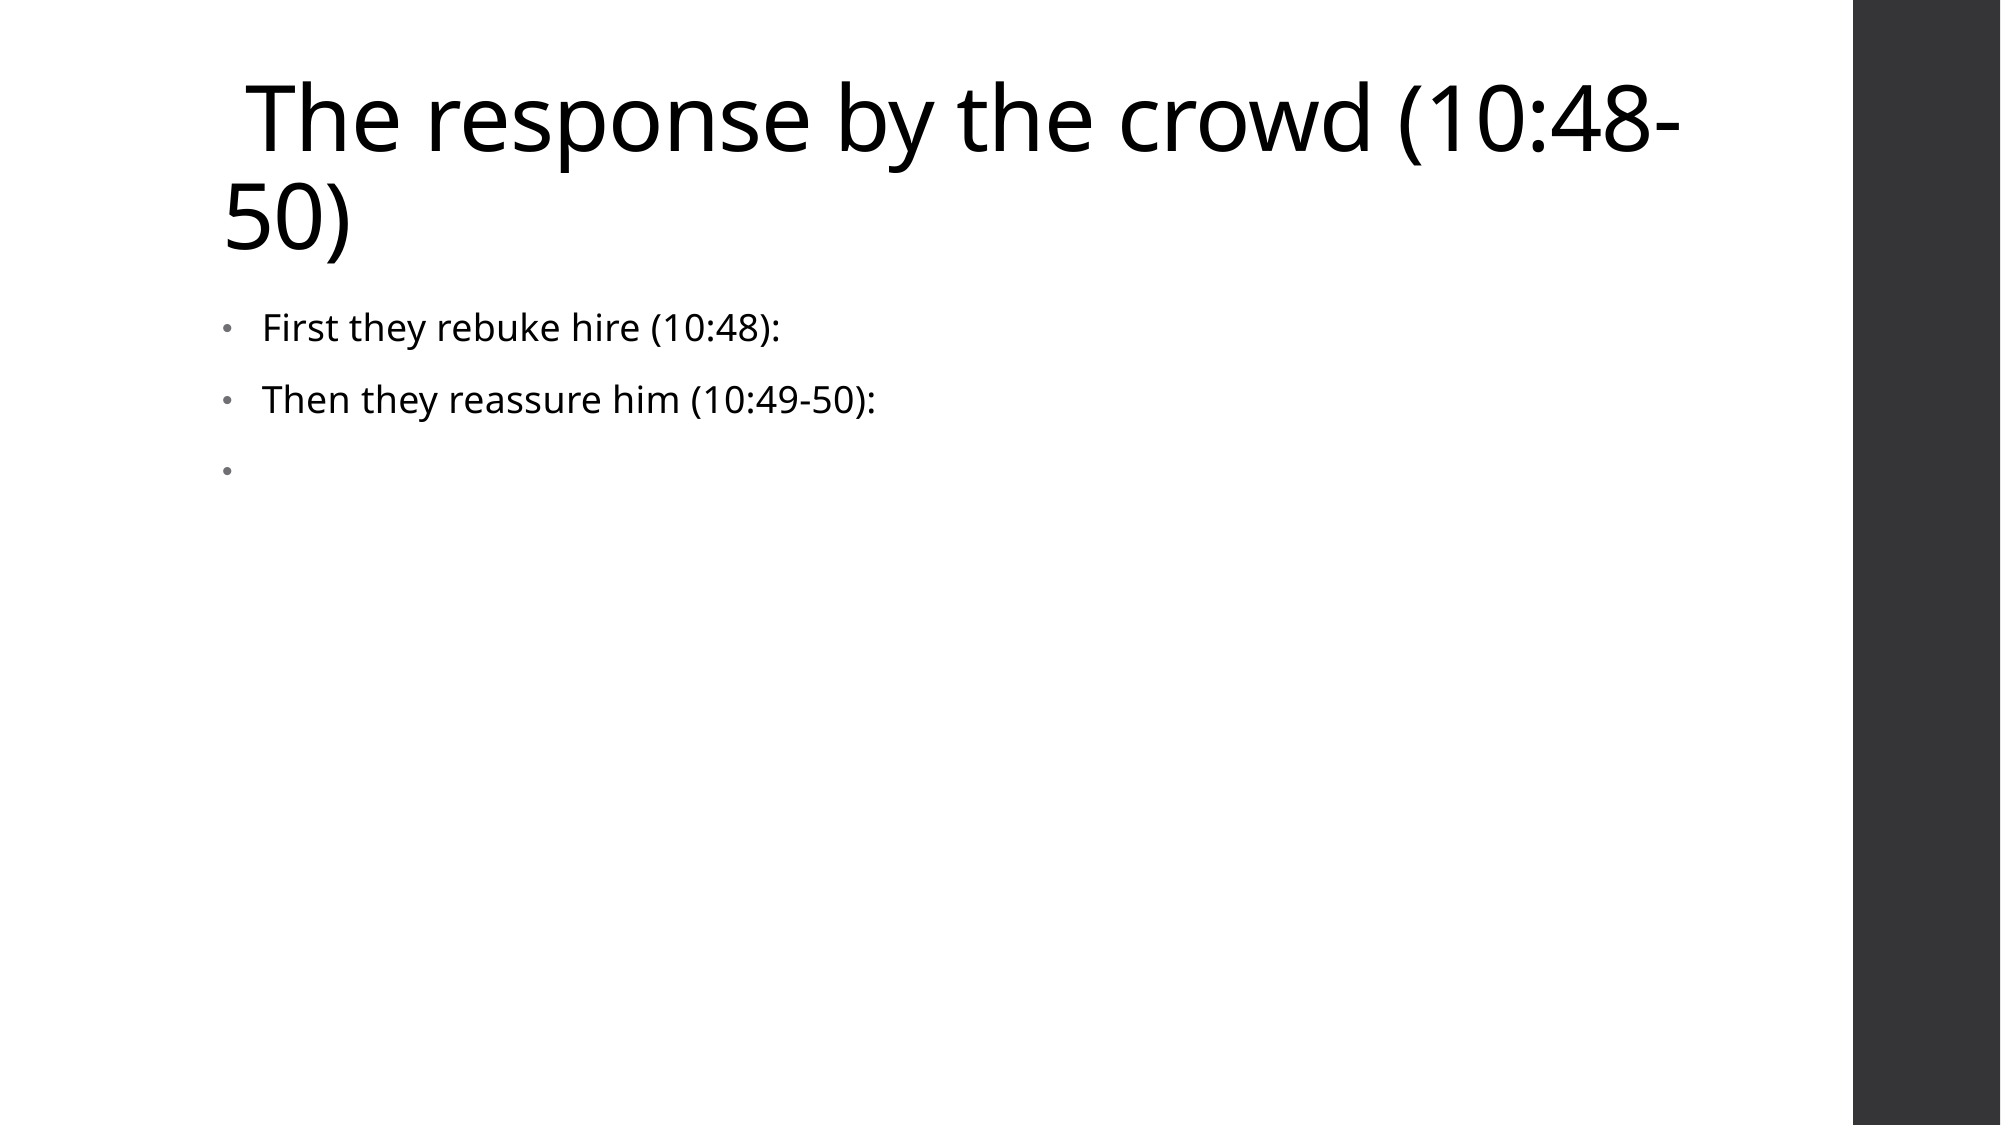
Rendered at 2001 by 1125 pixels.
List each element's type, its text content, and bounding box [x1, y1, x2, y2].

list First they rebuke hire (10:48): Then they reassure him (10:49-50): [206, 299, 1617, 1014]
title The response by the crowd (10:48-50) [206, 60, 1797, 278]
